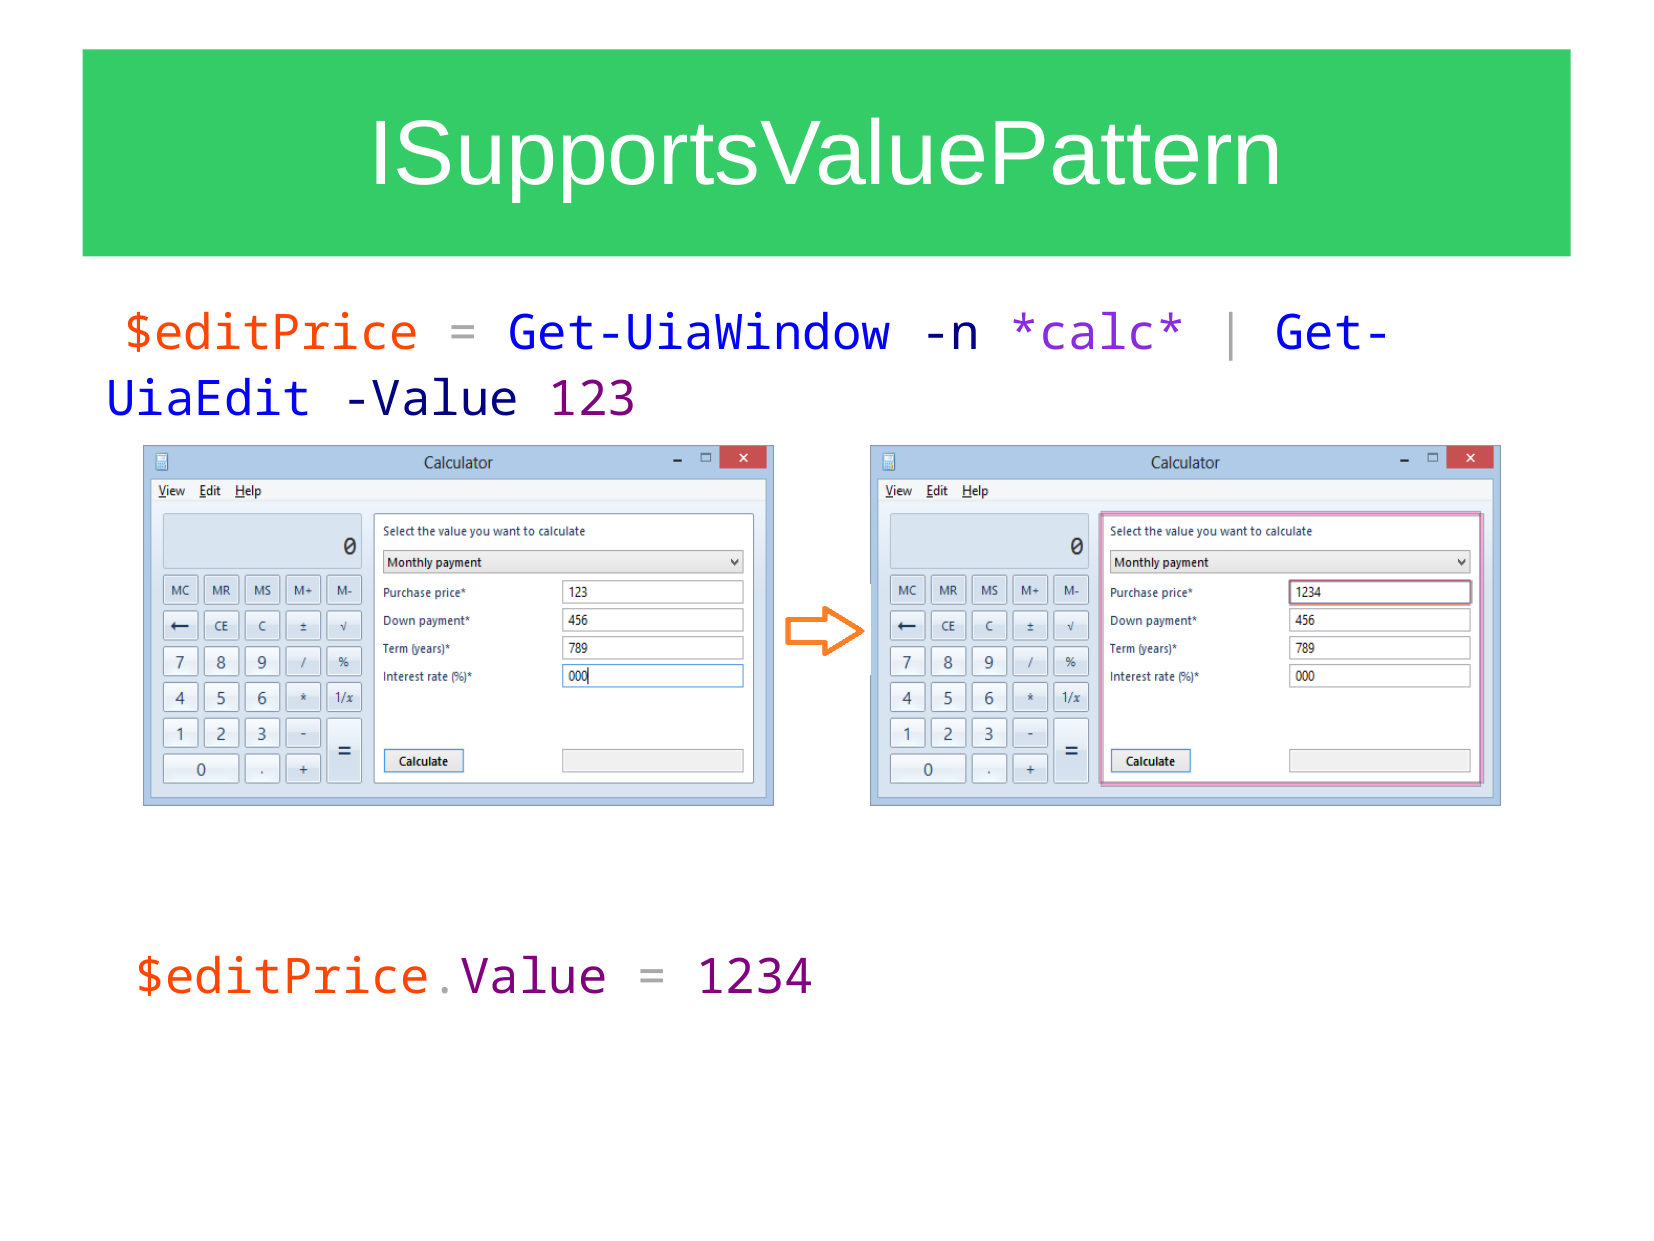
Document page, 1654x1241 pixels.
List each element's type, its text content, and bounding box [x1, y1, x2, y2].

picture [143, 445, 774, 806]
list $editPrice = Get-UiaWindow -n *calc* | Get-UiaEdit -Value 123 $editPrice.Value = 1234 [106, 290, 1562, 1010]
title ISupportsValuePattern [82, 49, 1571, 257]
picture [780, 445, 1501, 806]
